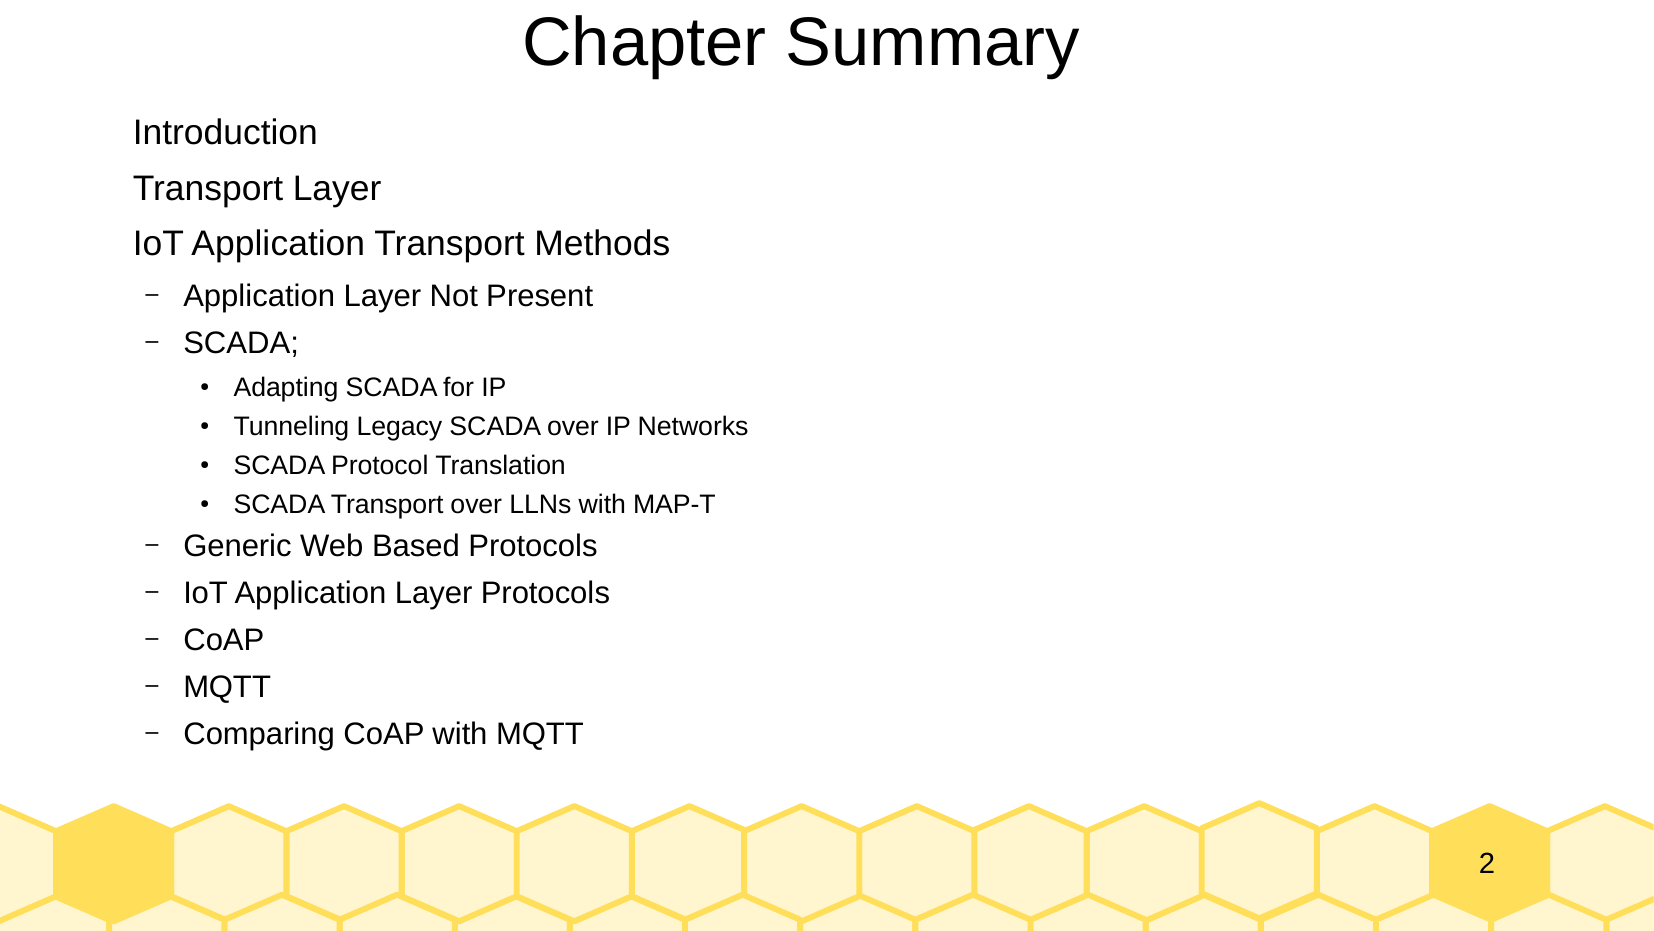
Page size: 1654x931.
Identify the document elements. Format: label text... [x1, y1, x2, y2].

title Chapter Summary [57, 0, 1546, 120]
list Introduction Transport Layer IoT Application Transport Methods Application Layer Not Present SCADA; Adapting SCADA for IP Tunneling Legacy SCADA over IP Networks SCADA Protocol Translation SCADA Transport over LLNs with MAP-T Generic Web Based Protocols IoT Application Layer Protocols CoAP MQTT Comparing CoAP with MQTT [82, 112, 1571, 758]
